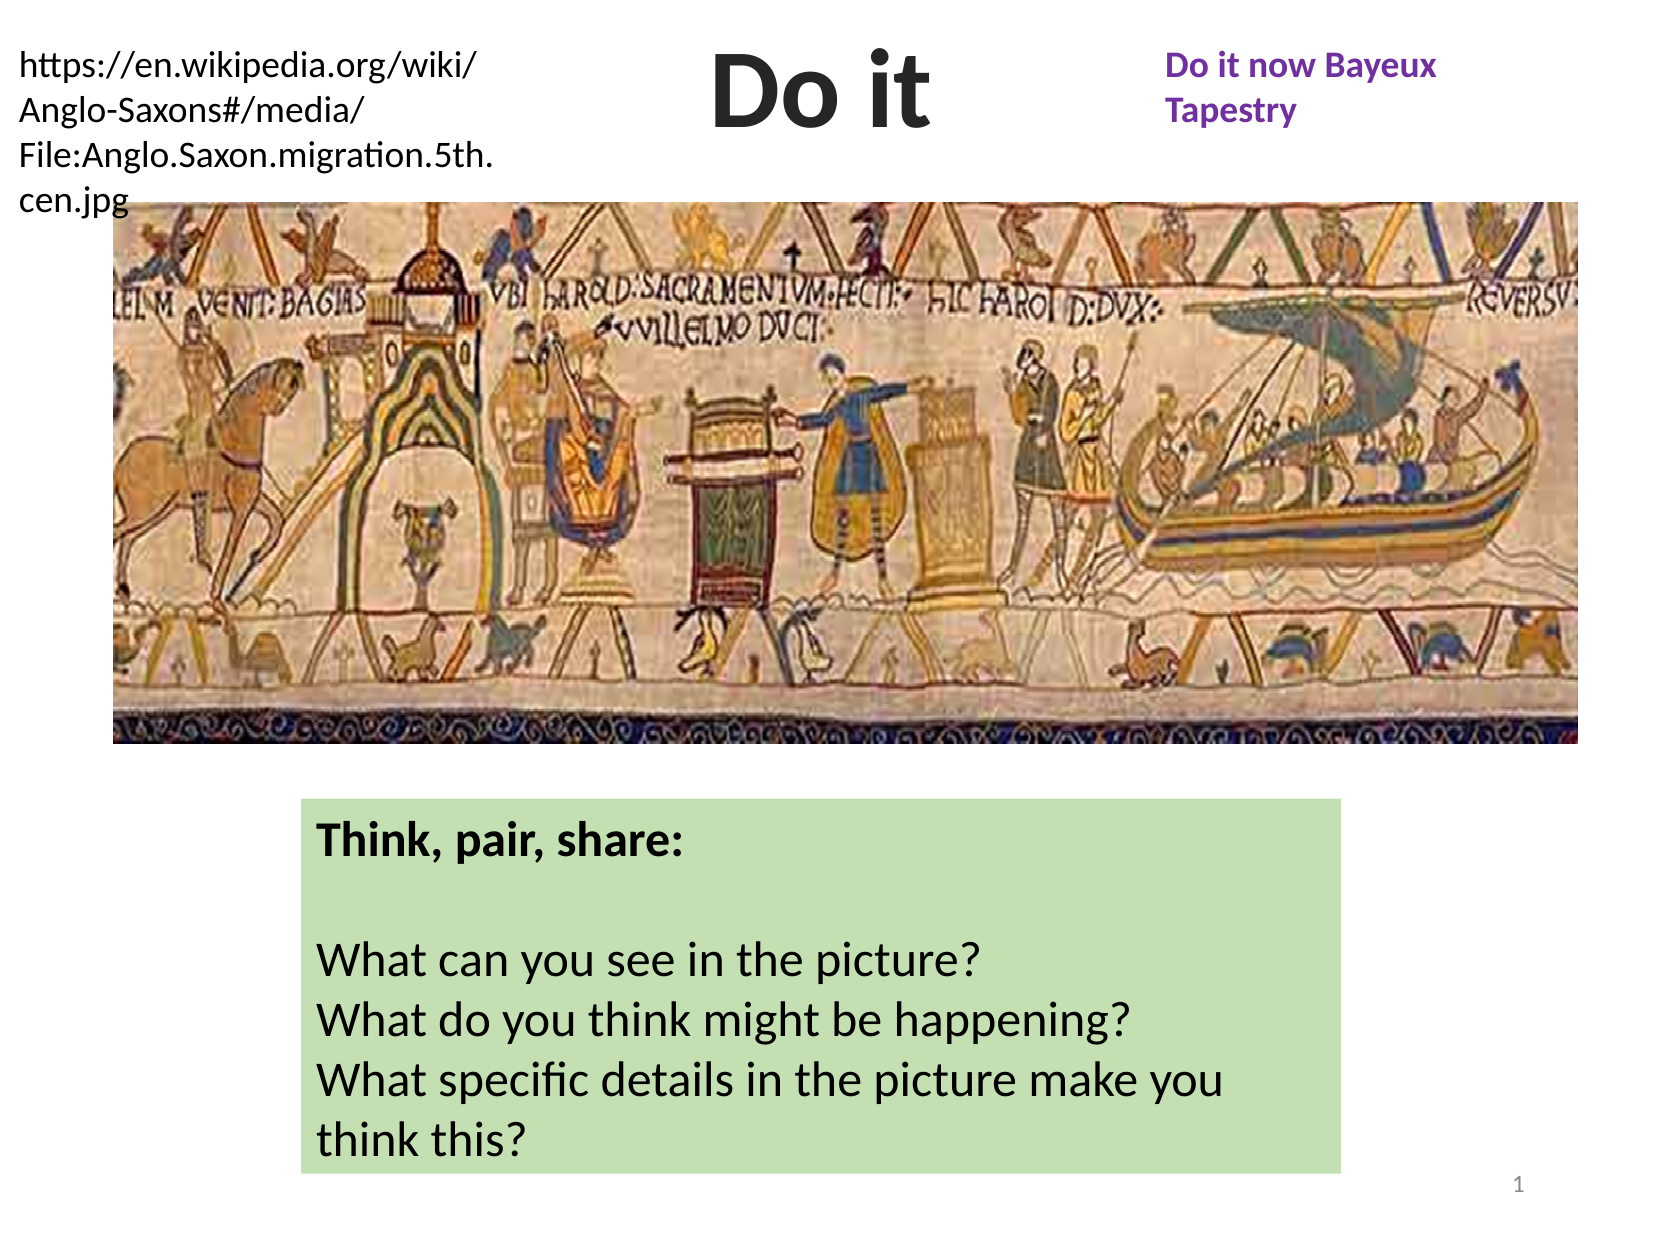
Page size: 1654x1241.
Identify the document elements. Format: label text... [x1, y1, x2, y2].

slide_number <number> [1167, 1149, 1540, 1216]
text_box Do it now: [606, 7, 1036, 202]
text_box Think, pair, share: What can you see in the picture? What do you think might be happening? What specific details in the picture make you think this? [301, 798, 1342, 1174]
text_box Do it now Bayeux Tapestry [1150, 32, 1560, 138]
picture [113, 202, 1578, 744]
text_box https://en.wikipedia.org/wiki/Anglo-Saxons#/media/File:Anglo.Saxon.migration.5th.cen.jpg [3, 32, 520, 228]
